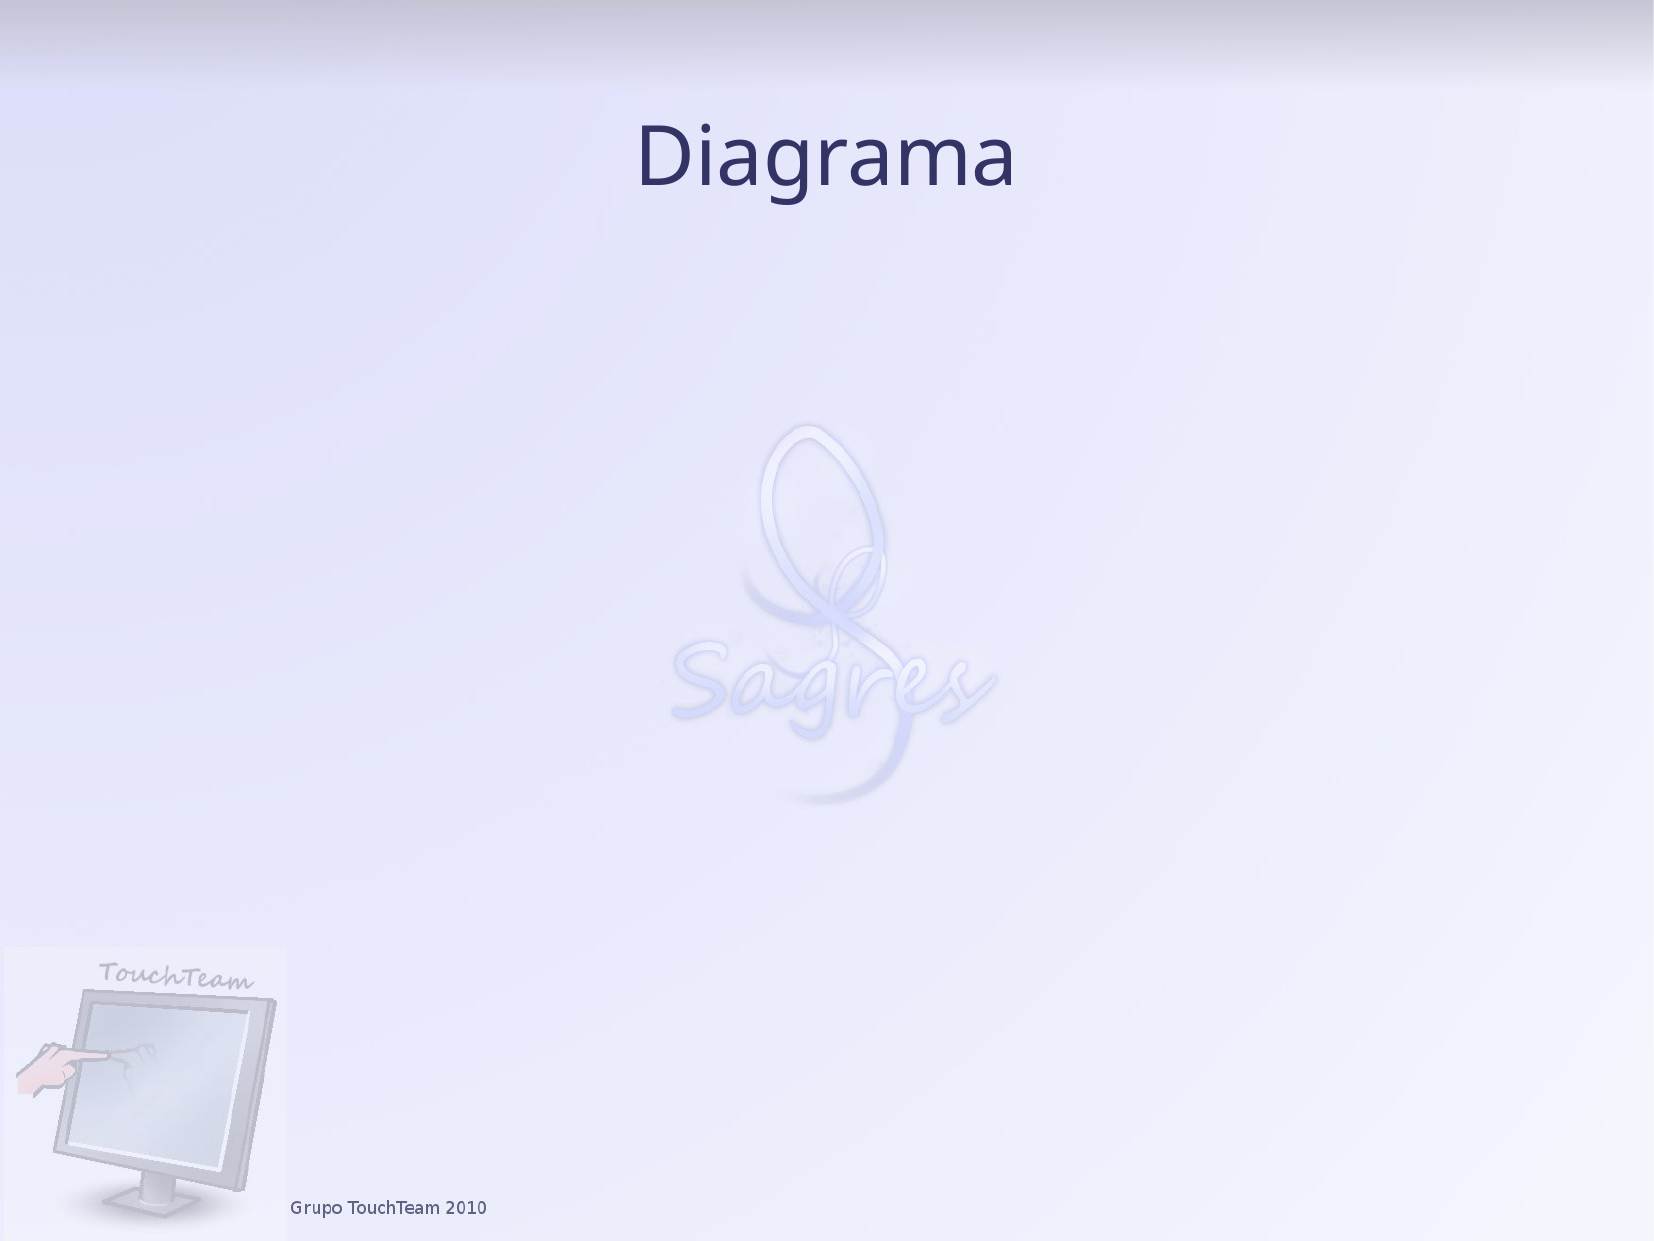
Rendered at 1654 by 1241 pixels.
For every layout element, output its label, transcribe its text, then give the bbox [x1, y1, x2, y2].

picture [0, 0, 1654, 1241]
title Diagrama [82, 49, 1571, 257]
